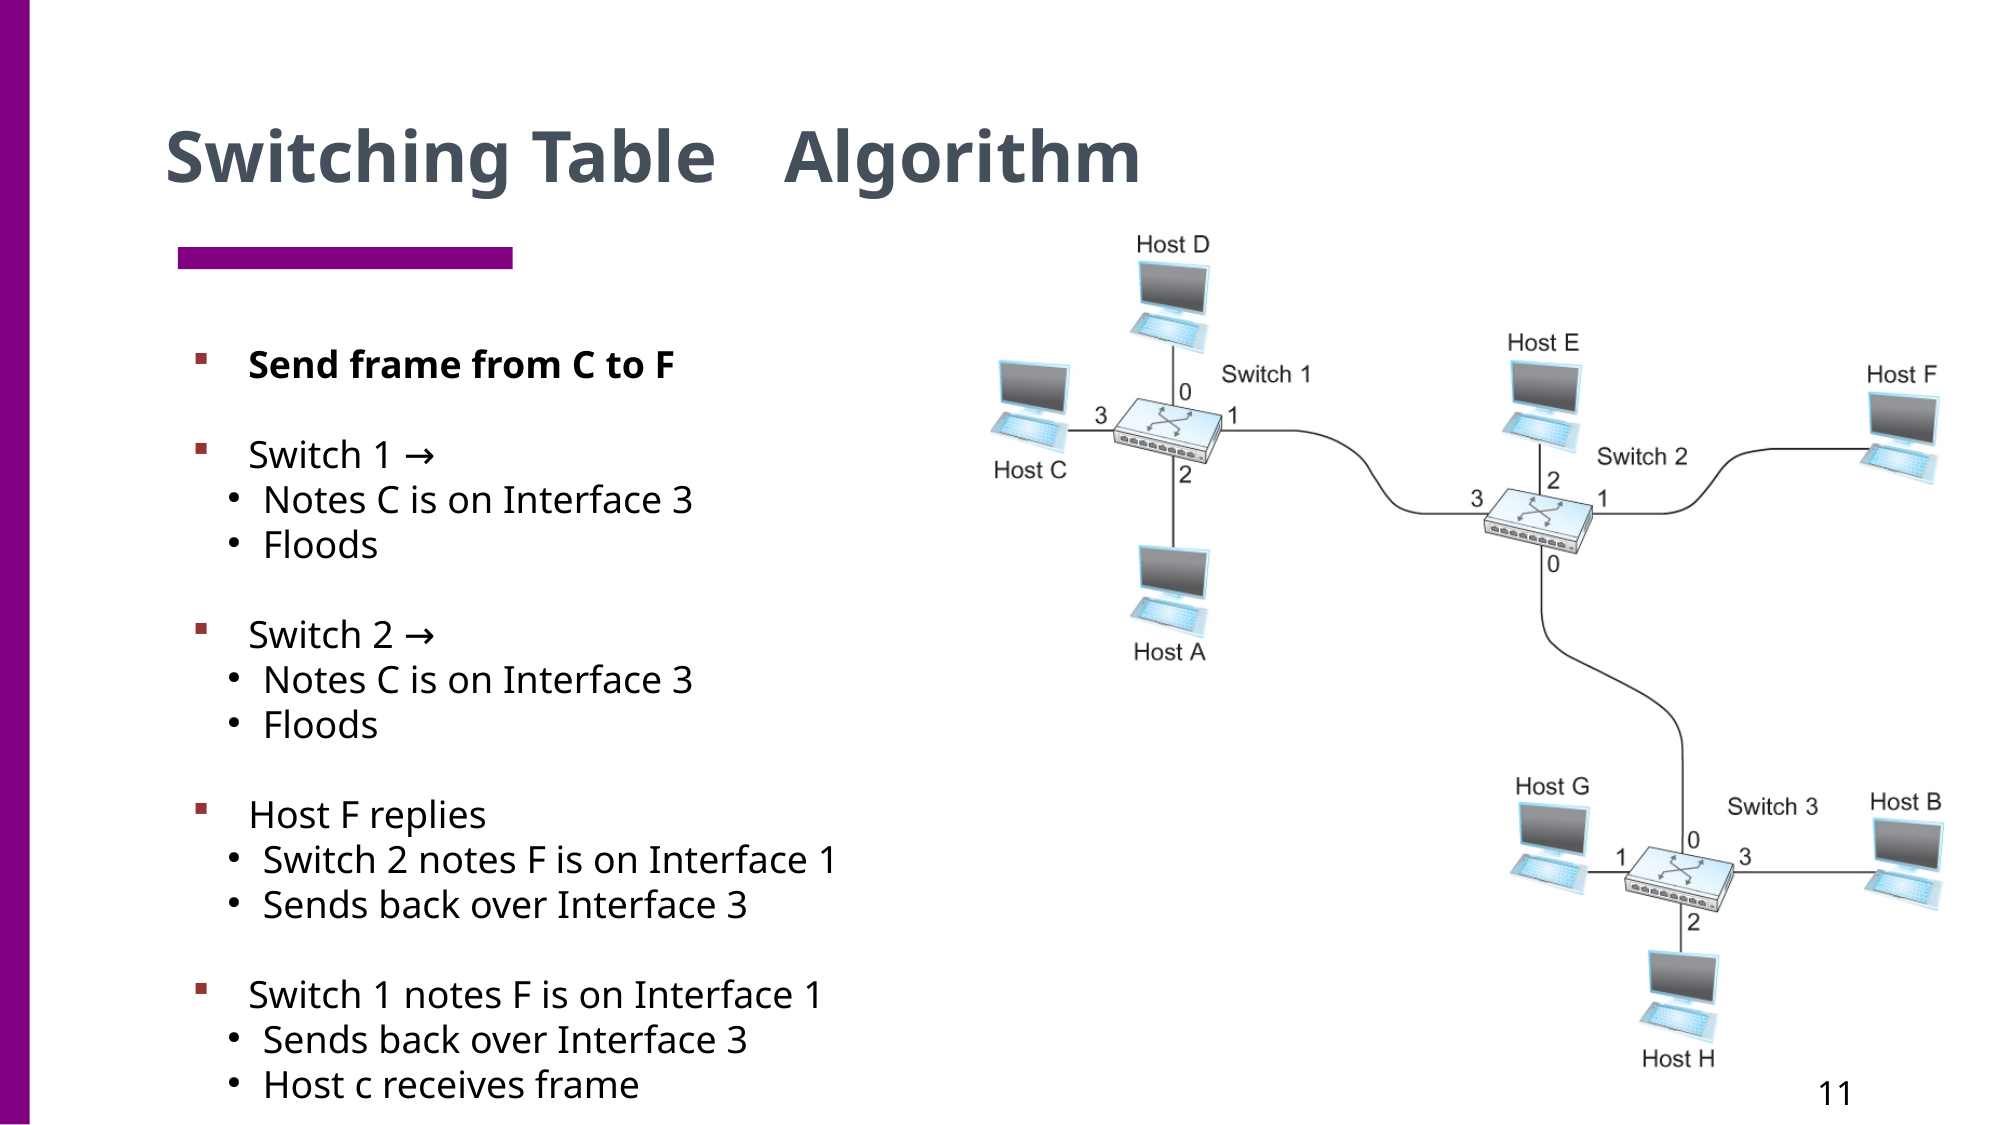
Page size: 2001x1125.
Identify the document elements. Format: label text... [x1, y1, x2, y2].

text_box Send frame from C to F Switch 1 → Notes C is on Interface 3 Floods Switch 2 → Notes C is on Interface 3 Floods Host F replies Switch 2 notes F is on Interface 1 Sends back over Interface 3 Switch 1 notes F is on Interface 1 Sends back over Interface 3 Host c receives frame [177, 326, 990, 1050]
text_box Switching Table Algorithm [151, 0, 1849, 212]
picture [990, 232, 1944, 1072]
